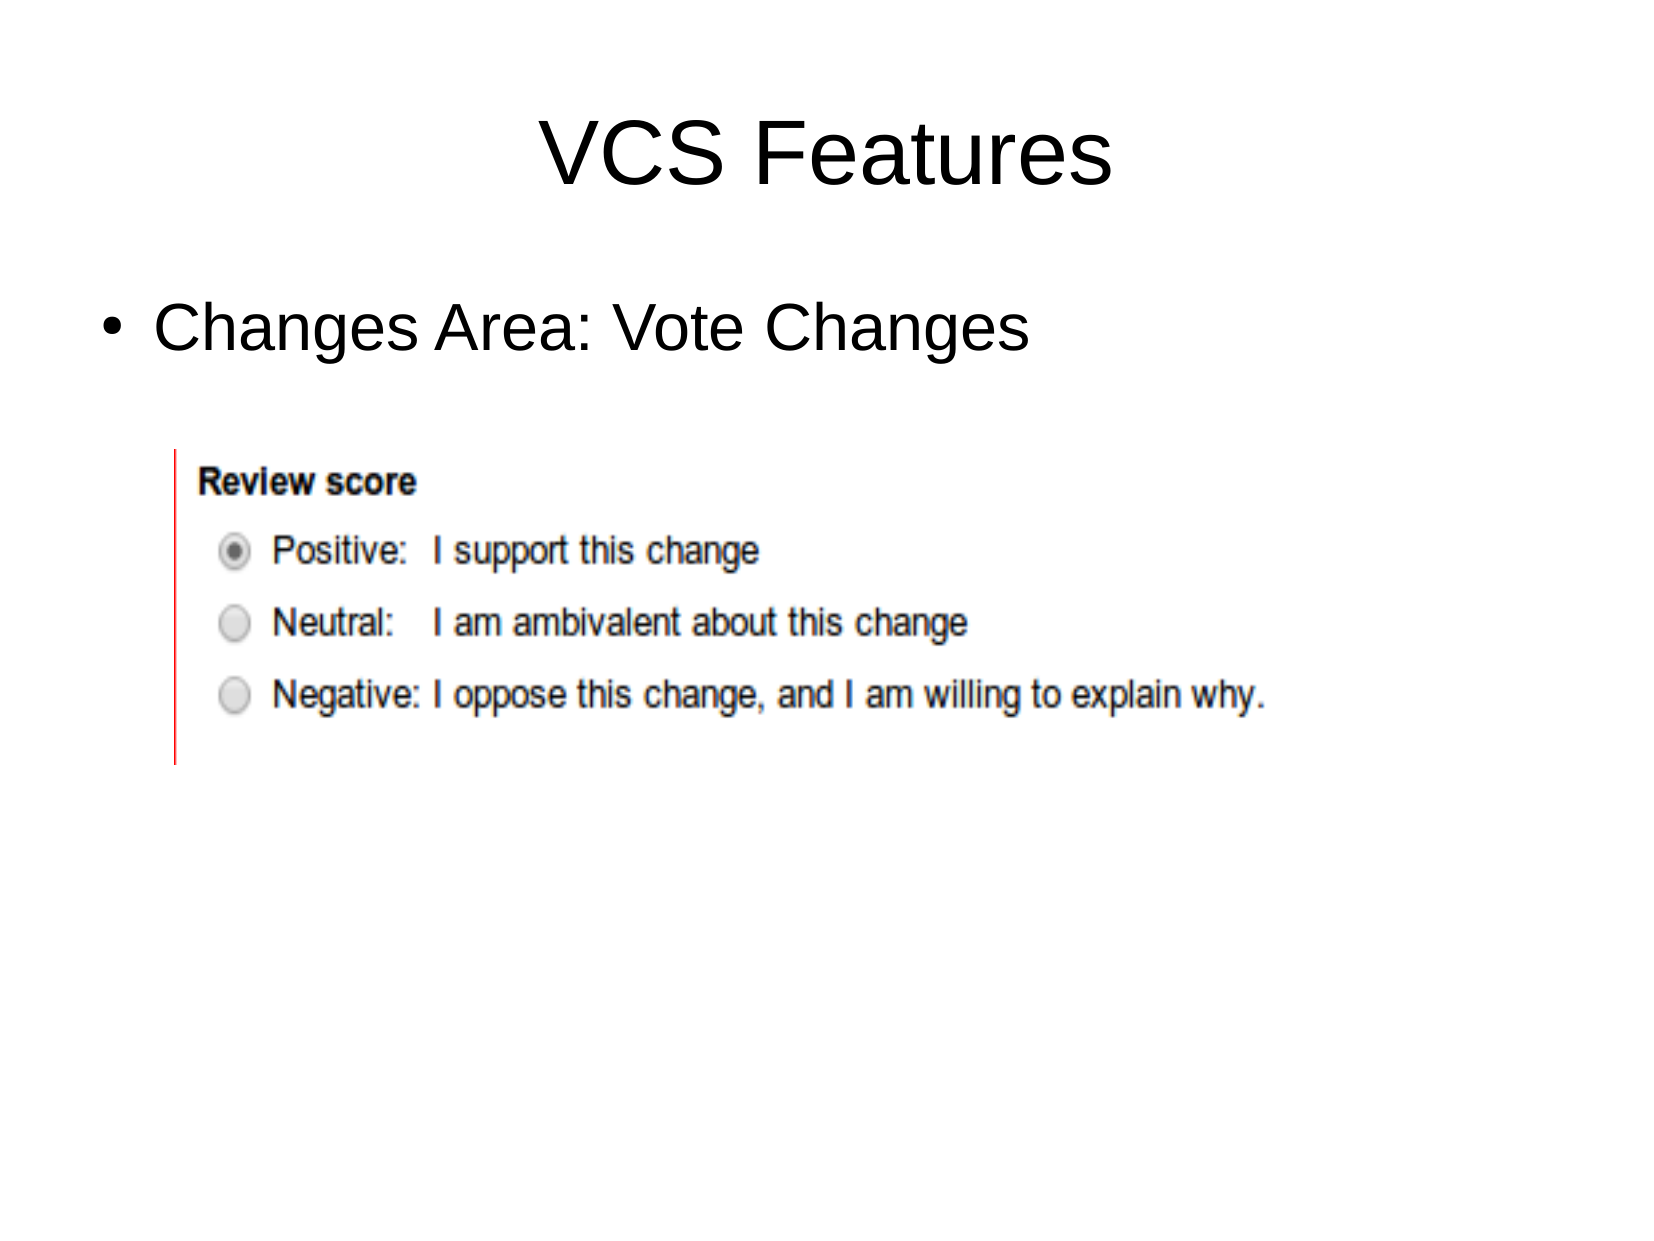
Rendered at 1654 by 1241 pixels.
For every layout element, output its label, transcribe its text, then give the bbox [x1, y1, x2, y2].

title VCS Features [82, 49, 1571, 257]
picture [174, 449, 1441, 766]
list Changes Area: Vote Changes [82, 290, 1531, 1126]
